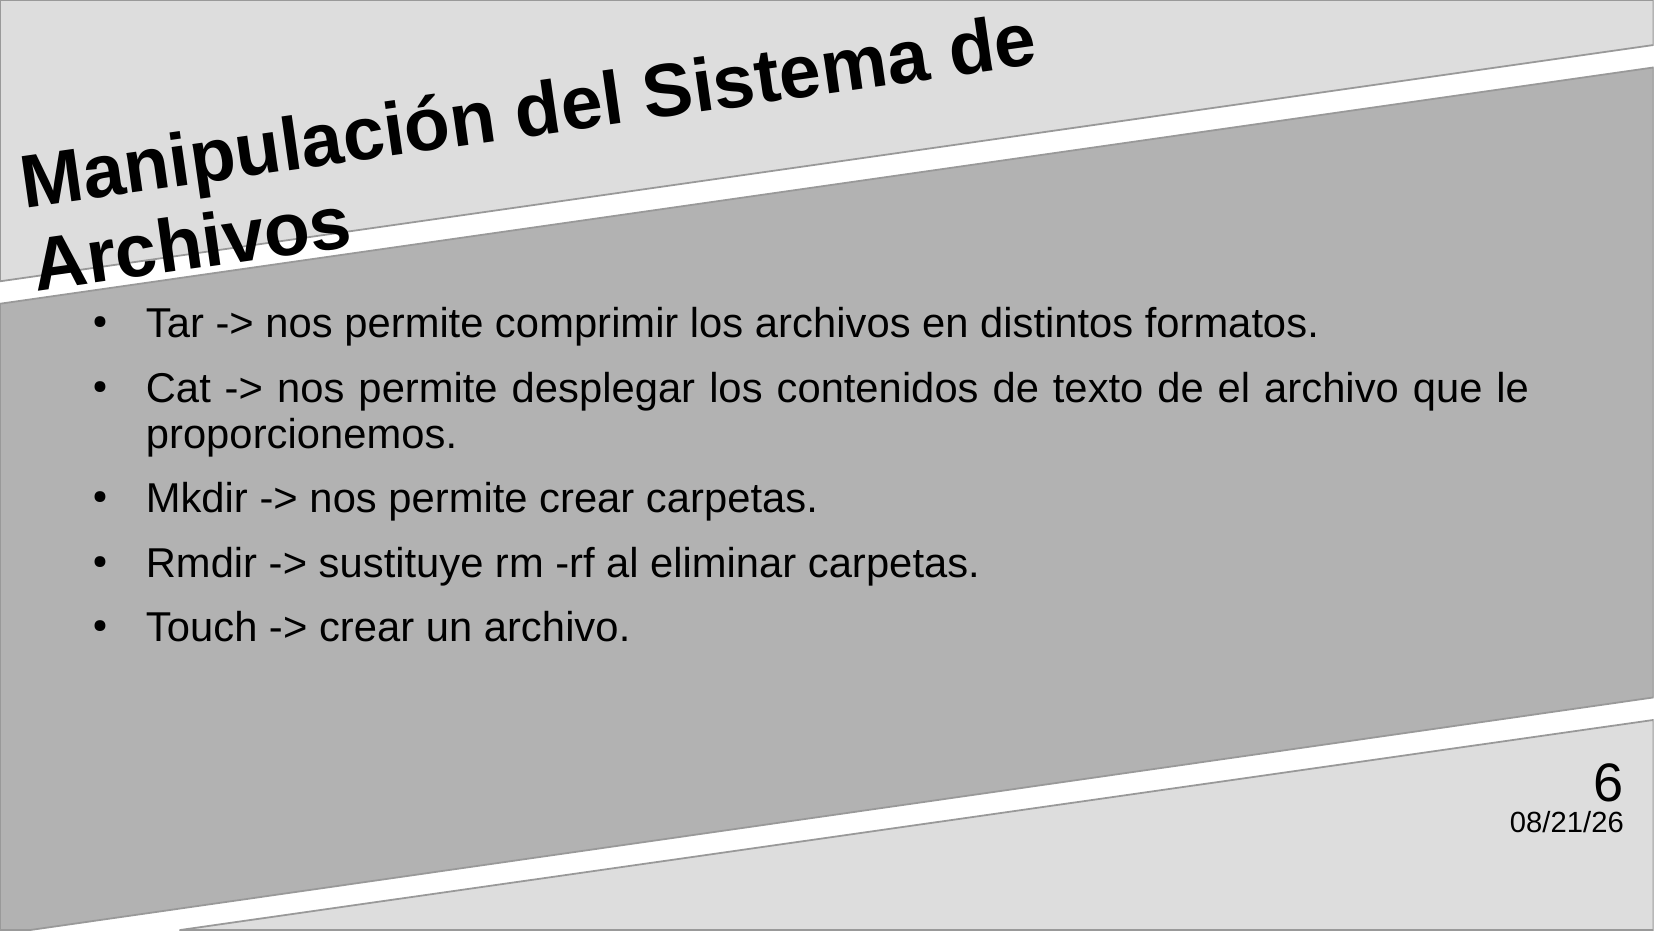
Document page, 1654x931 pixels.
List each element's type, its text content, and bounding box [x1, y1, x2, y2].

title Manipulación del Sistema de Archivos [11, 0, 1505, 332]
list Tar -> nos permite comprimir los archivos en distintos formatos. Cat -> nos permite desplegar los contenidos de texto de el archivo que le proporcionemos. Mkdir -> nos permite crear carpetas. Rmdir -> sustituye rm -rf al eliminar carpetas. Touch -> crear un archivo. [75, 300, 1531, 840]
